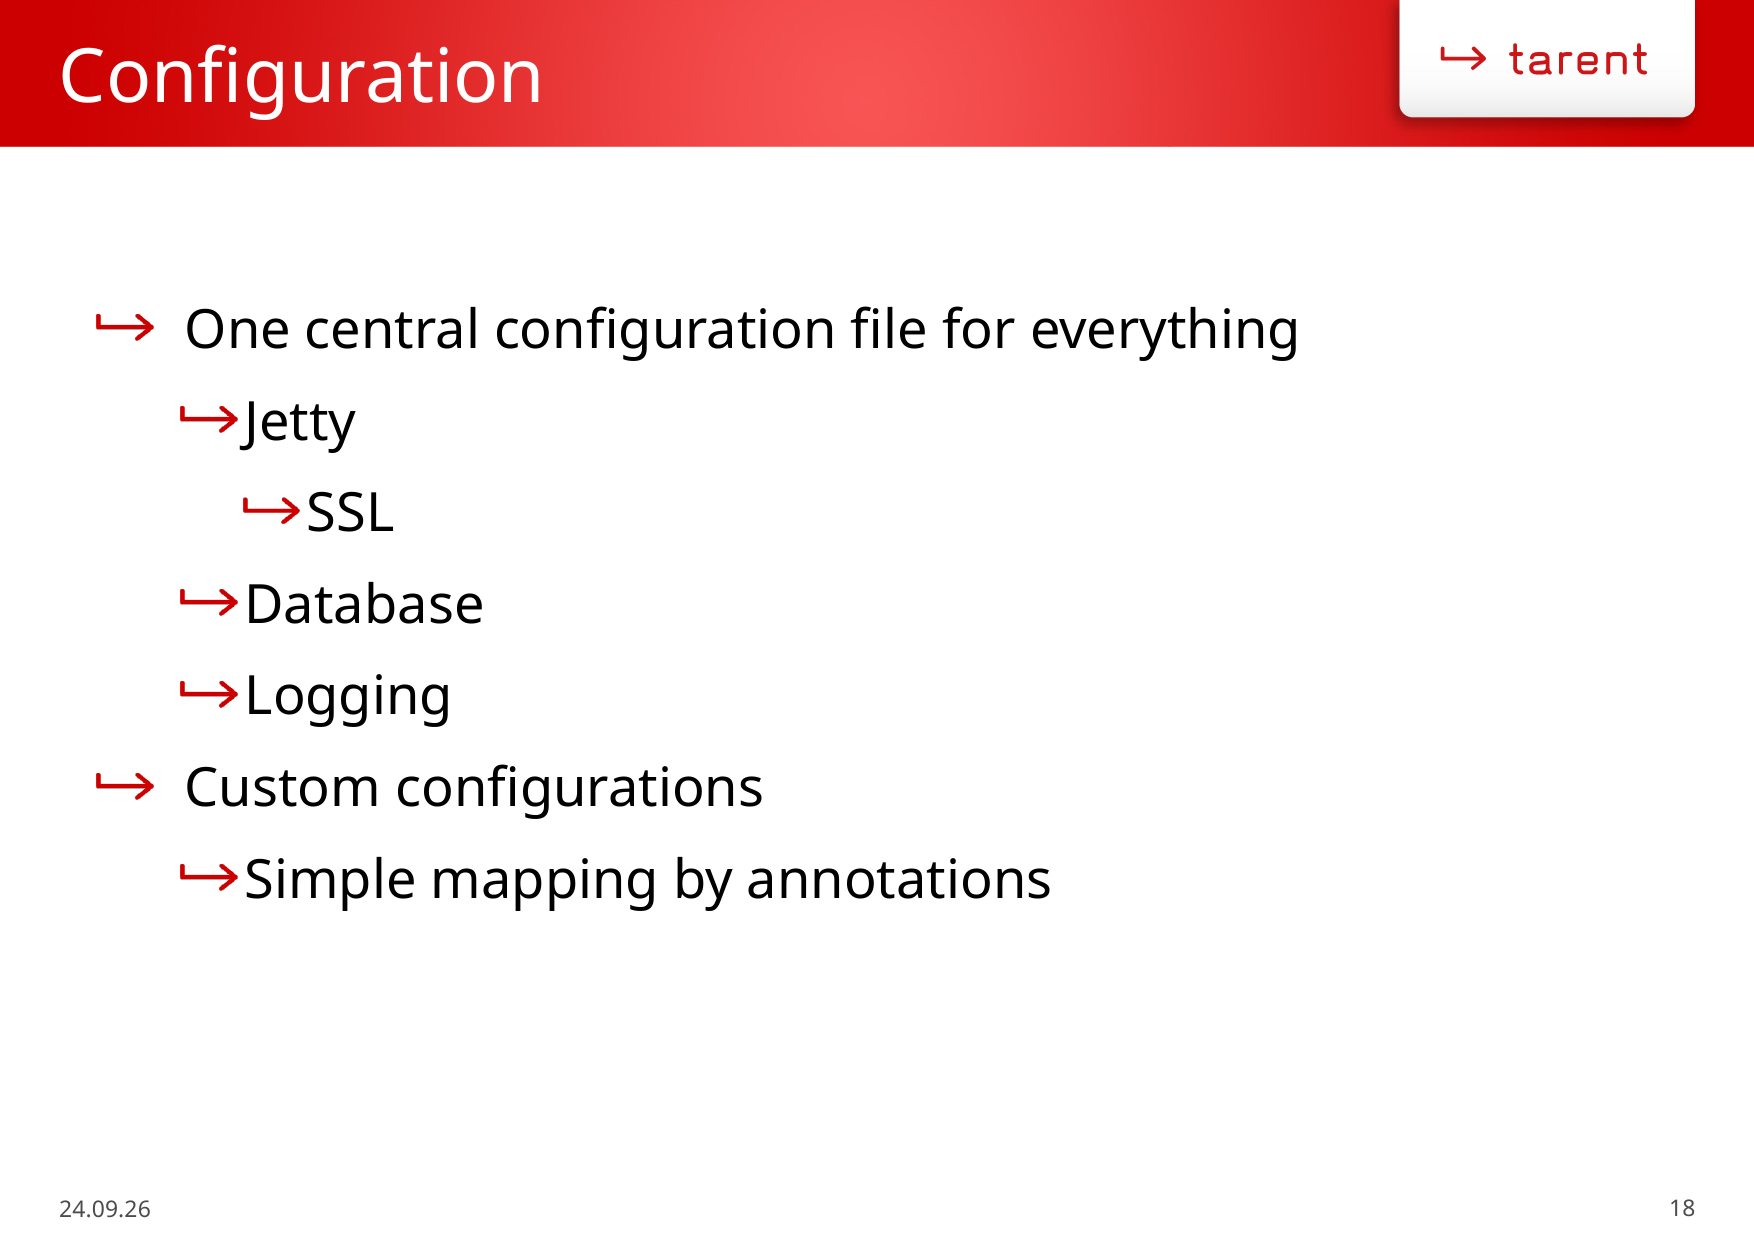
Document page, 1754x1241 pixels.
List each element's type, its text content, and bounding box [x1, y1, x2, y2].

list One central configuration file for everything Jetty SSL Database Logging Custom configurations Simple mapping by annotations [59, 290, 1690, 1010]
title Configuration [59, 0, 1638, 177]
picture [0, 0, 1754, 1240]
